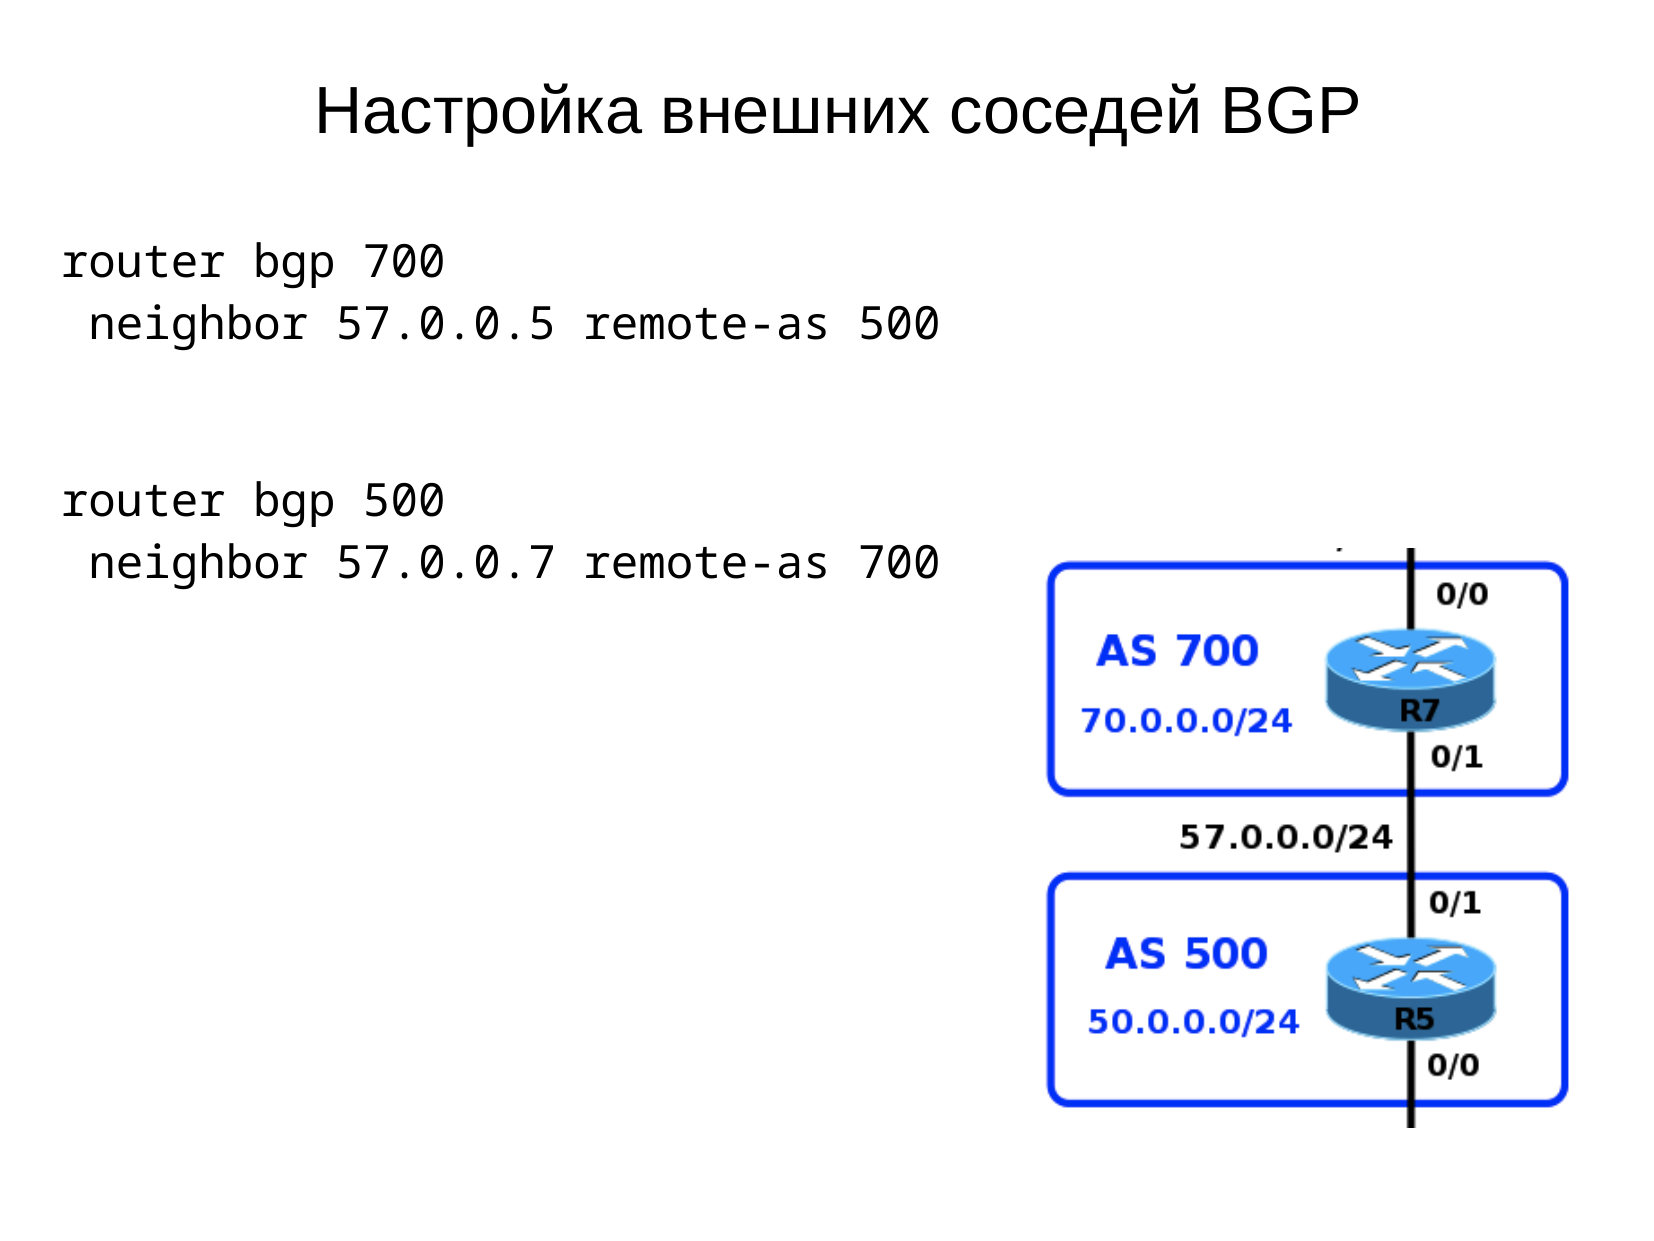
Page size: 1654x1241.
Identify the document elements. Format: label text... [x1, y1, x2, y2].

subtitle router bgp 700 neighbor 57.0.0.5 remote-as 500 router bgp 500 neighbor 57.0.0.7 remote-as 700 [60, 182, 1463, 638]
picture [989, 548, 1628, 1128]
title Настройка внешних соседей BGP [82, 34, 1571, 150]
